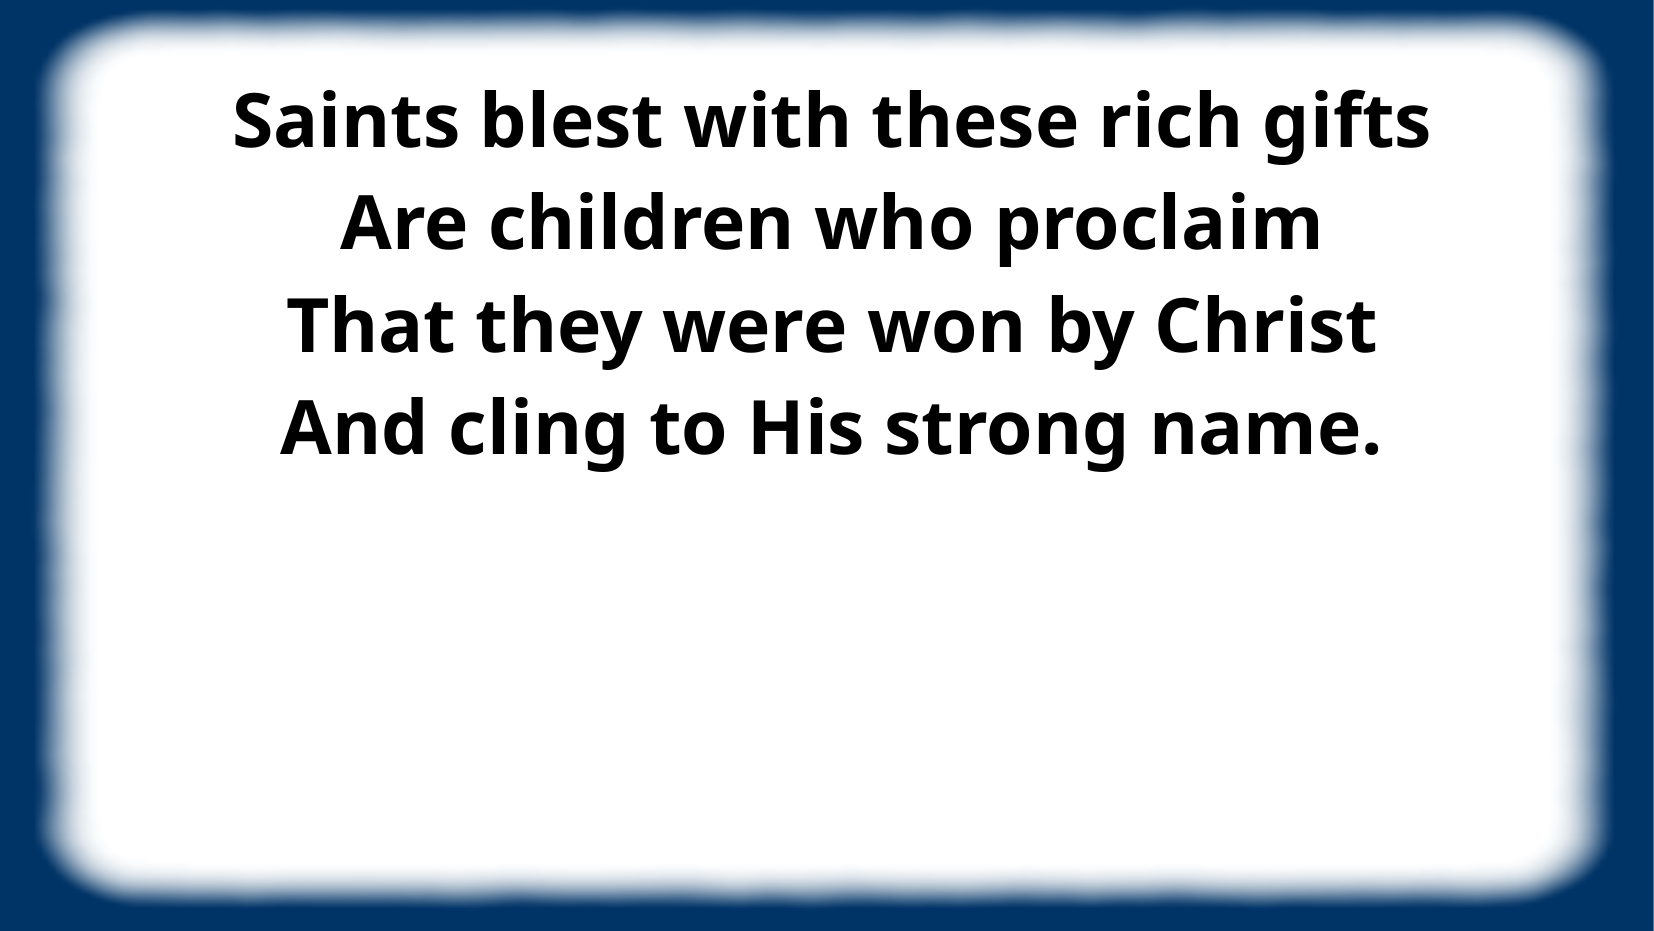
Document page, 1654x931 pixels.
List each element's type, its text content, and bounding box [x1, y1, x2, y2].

text_box Saints blest with these rich gifts Are children who proclaim That they were won by Christ And cling to His strong name. [105, 60, 1561, 473]
picture [0, 0, 1654, 931]
